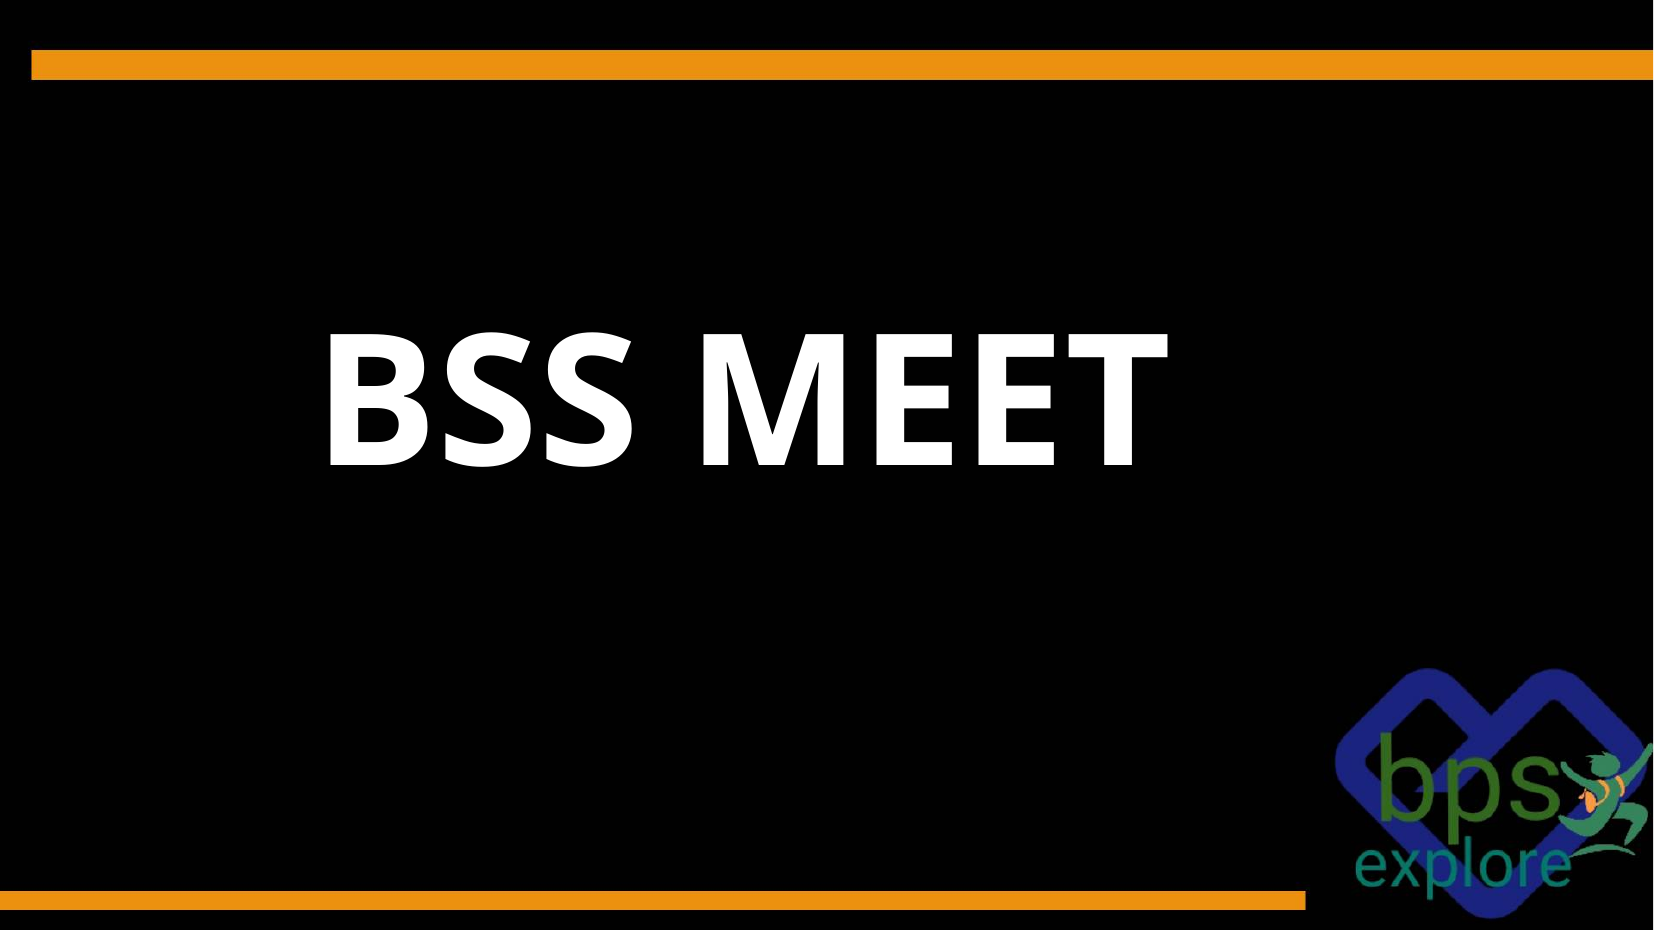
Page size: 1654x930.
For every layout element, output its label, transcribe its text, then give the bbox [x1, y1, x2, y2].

picture [0, 0, 1654, 930]
text_box BSS MEET [300, 262, 1238, 528]
